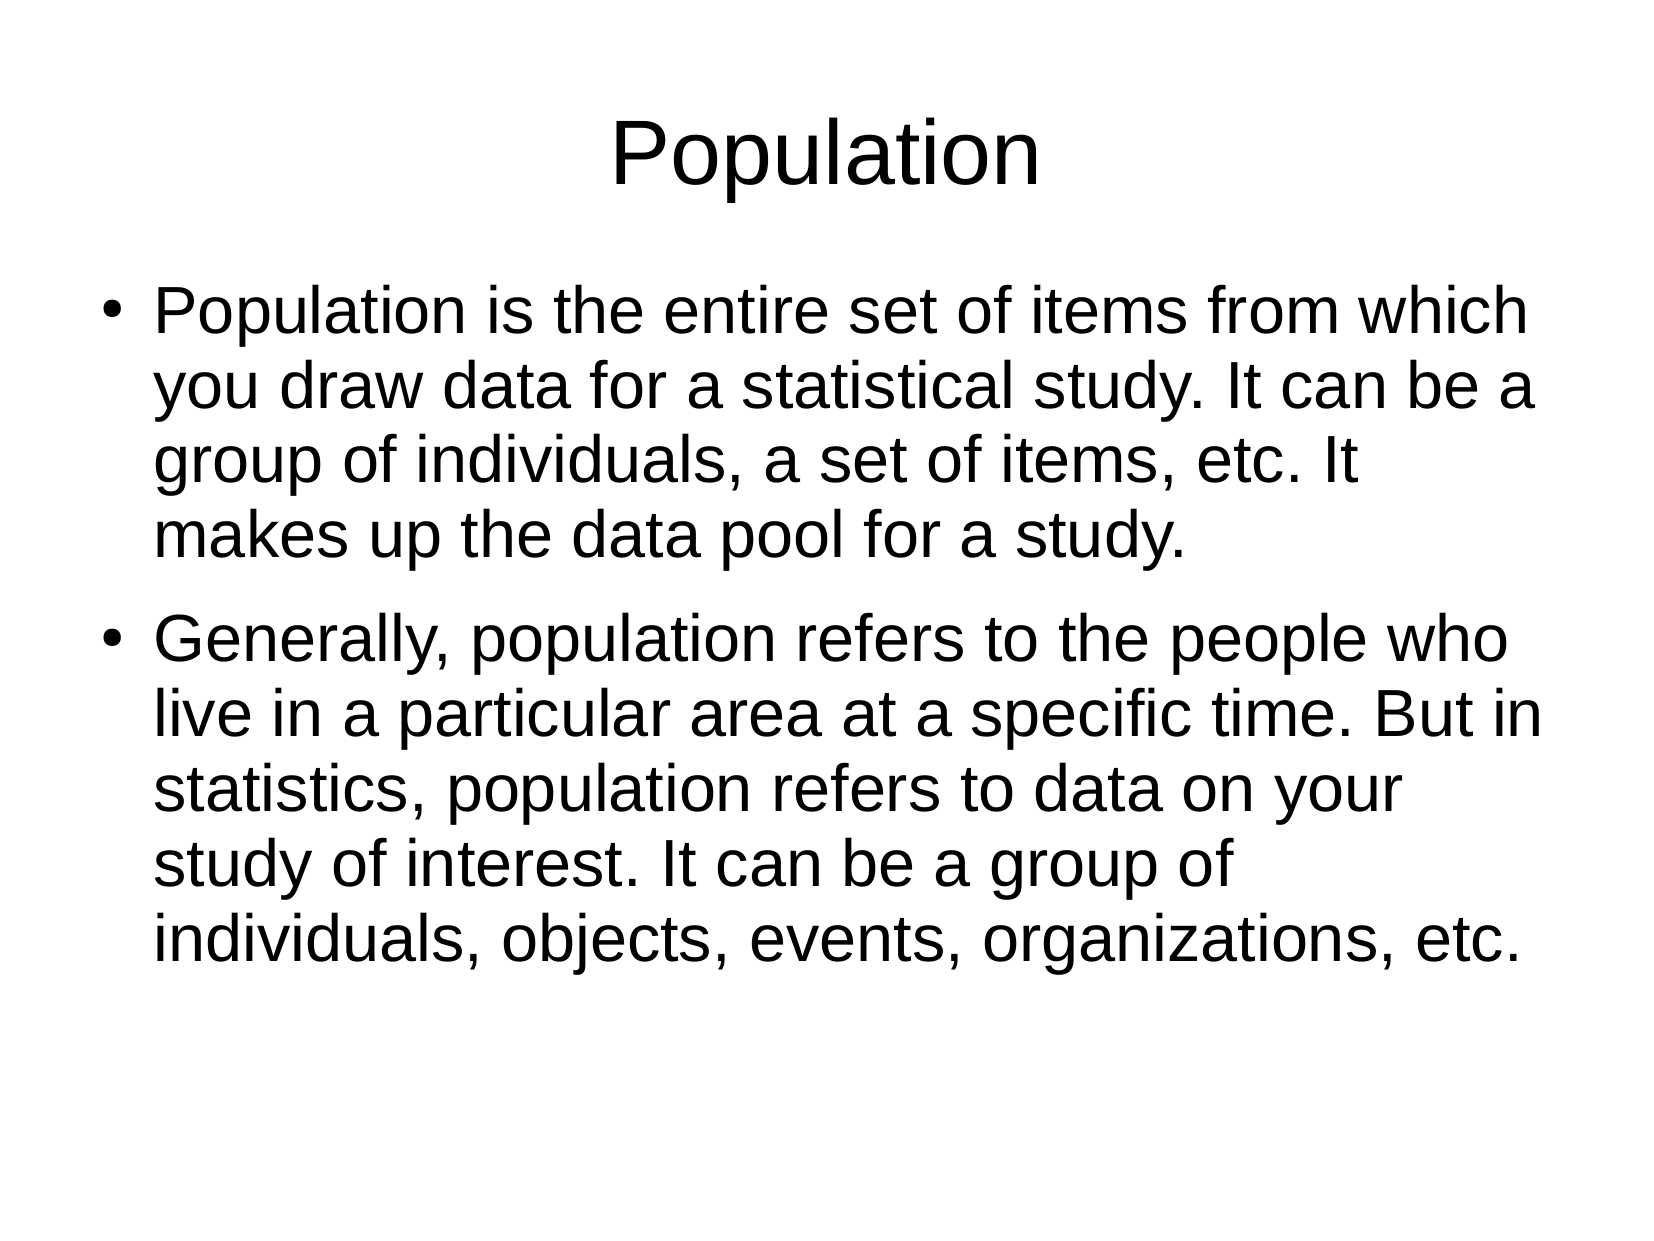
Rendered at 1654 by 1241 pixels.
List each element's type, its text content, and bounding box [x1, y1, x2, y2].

list Population is the entire set of items from which you draw data for a statistical study. It can be a group of individuals, a set of items, etc. It makes up the data pool for a study. Generally, population refers to the people who live in a particular area at a specific time. But in statistics, population refers to data on your study of interest. It can be a group of individuals, objects, events, organizations, etc. [82, 272, 1571, 993]
title Population [82, 49, 1571, 257]
